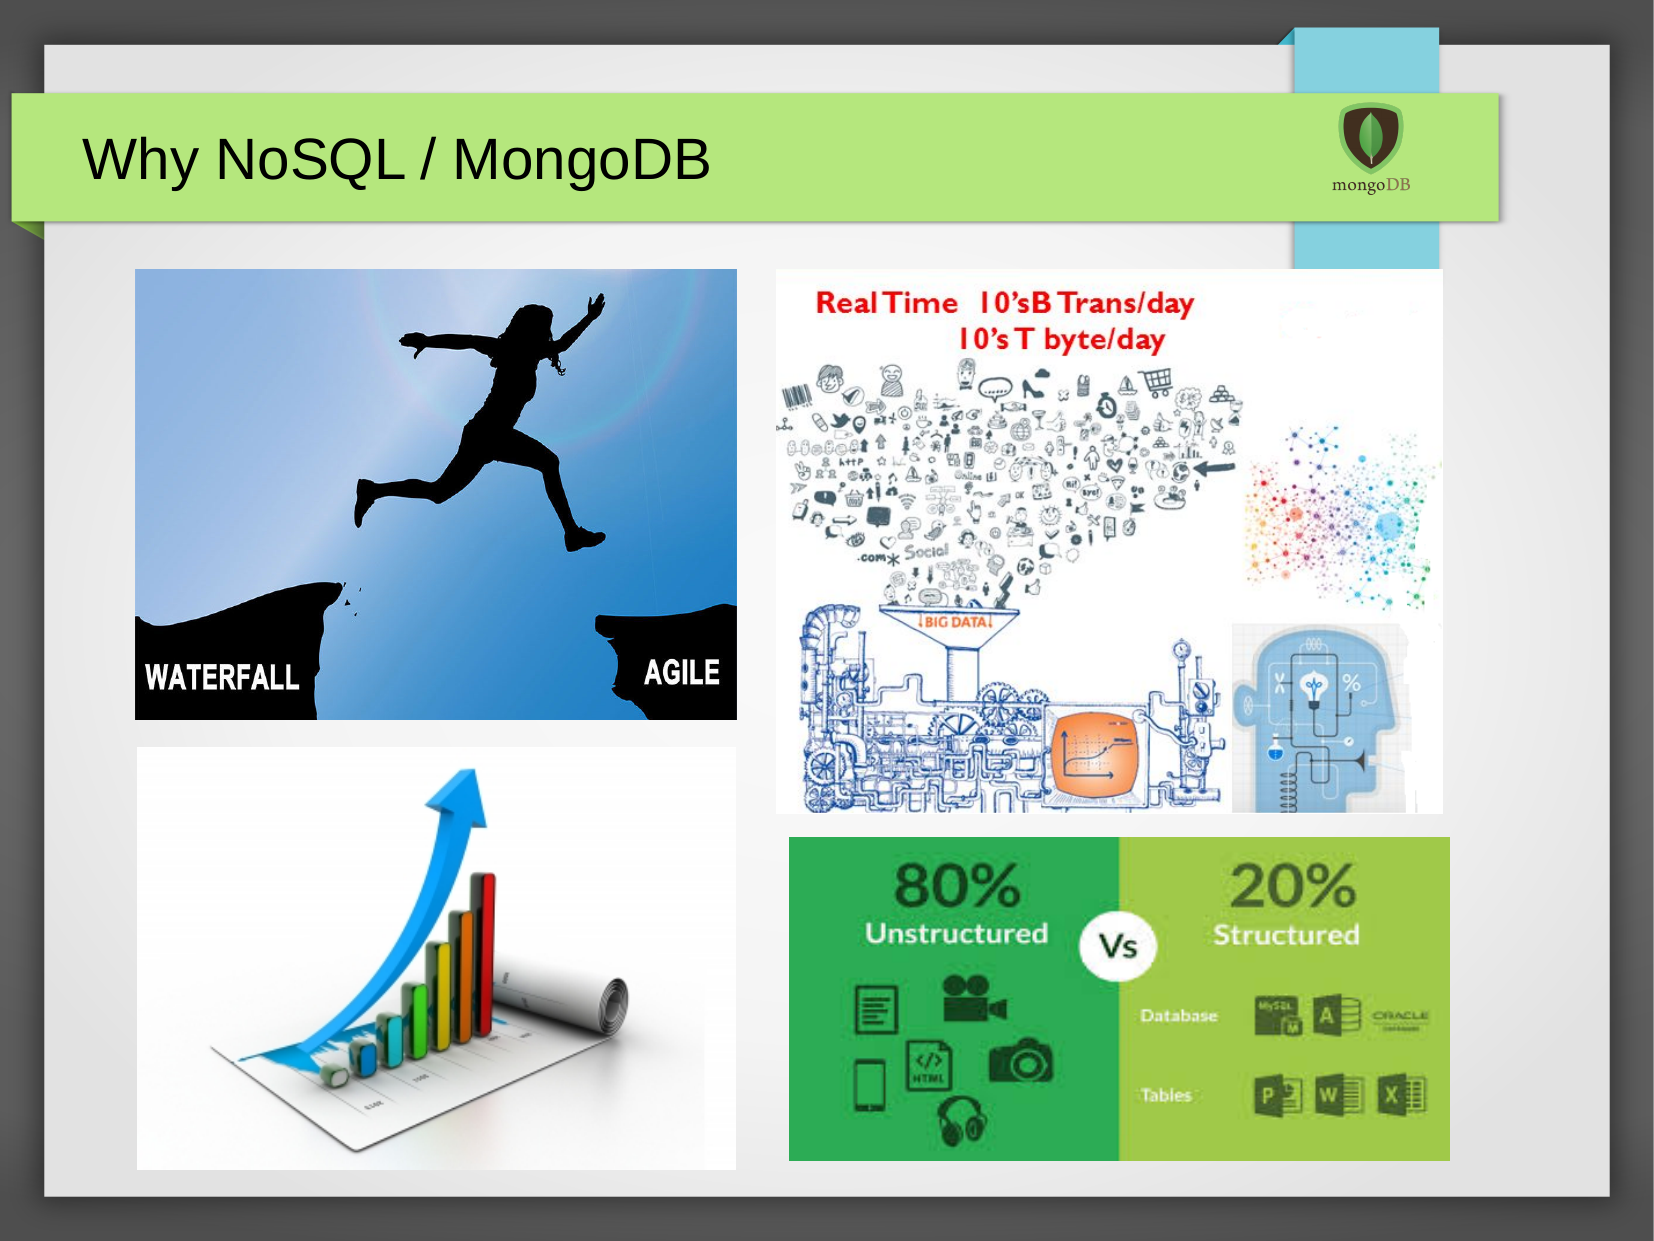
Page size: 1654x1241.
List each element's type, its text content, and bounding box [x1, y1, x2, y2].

title Why NoSQL / MongoDB [82, 100, 1264, 219]
picture [0, 0, 1654, 1241]
